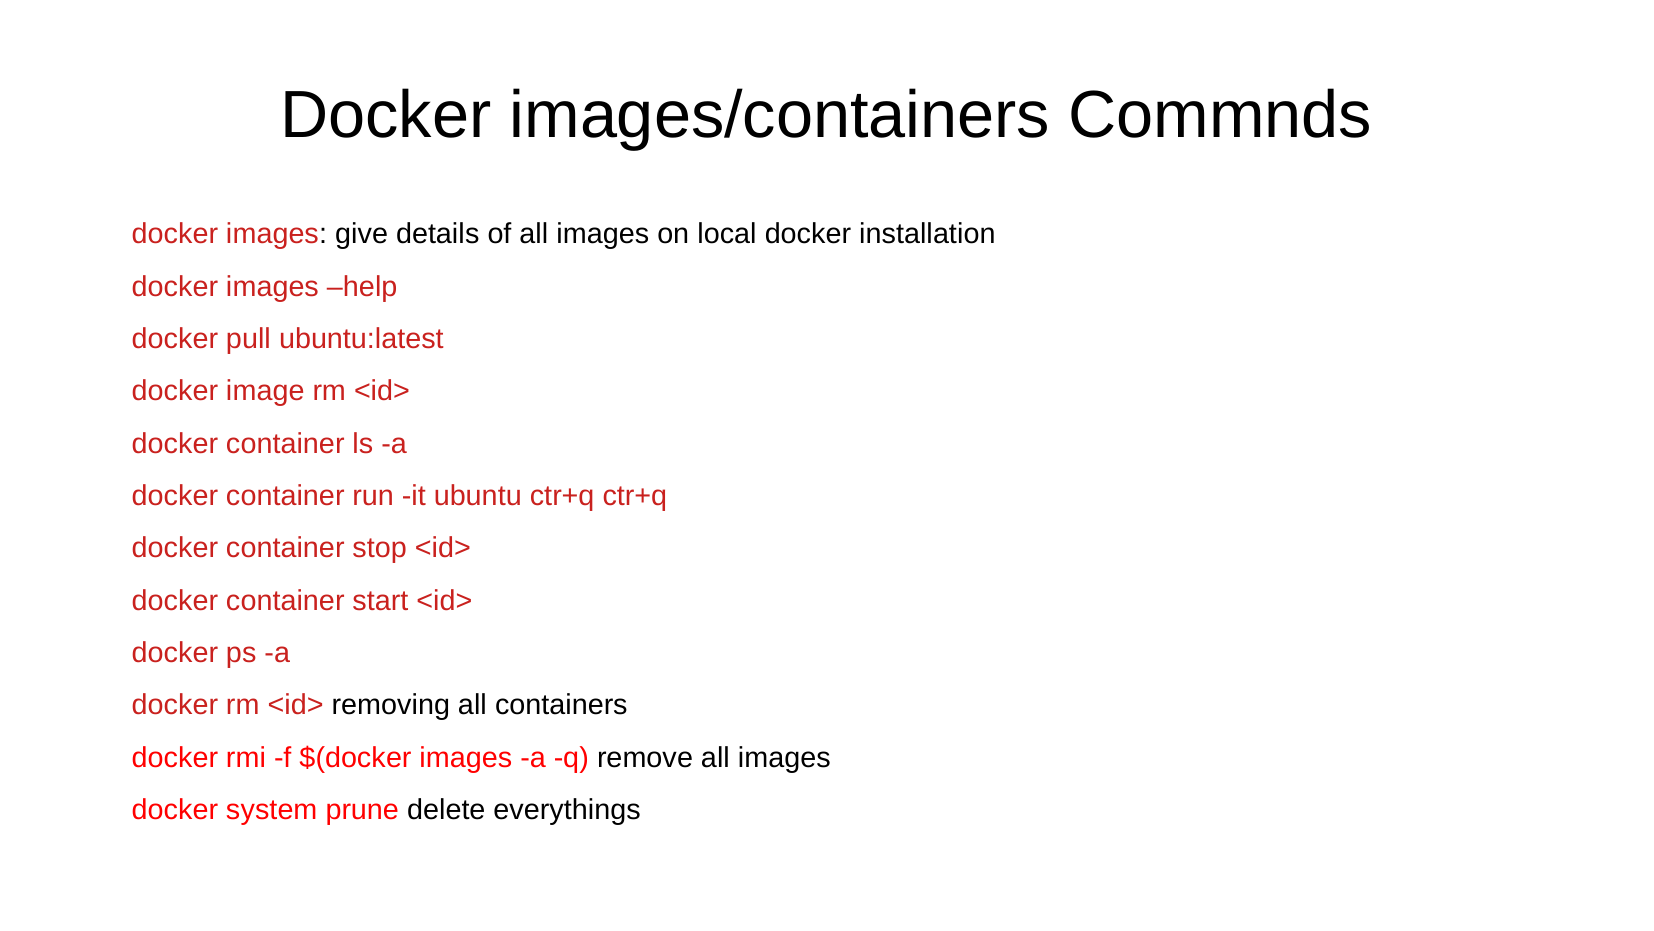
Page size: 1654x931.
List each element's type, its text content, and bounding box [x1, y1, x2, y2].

list docker images: give details of all images on local docker installation docker images –help docker pull ubuntu:latest docker image rm <id> docker container ls -a docker container run -it ubuntu ctr+q ctr+q docker container stop <id> docker container start <id> docker ps -a docker rm <id> removing all containers docker rmi -f $(docker images -a -q) remove all images docker system prune delete everythings [82, 217, 1571, 827]
title Docker images/containers Commnds [82, 37, 1571, 193]
